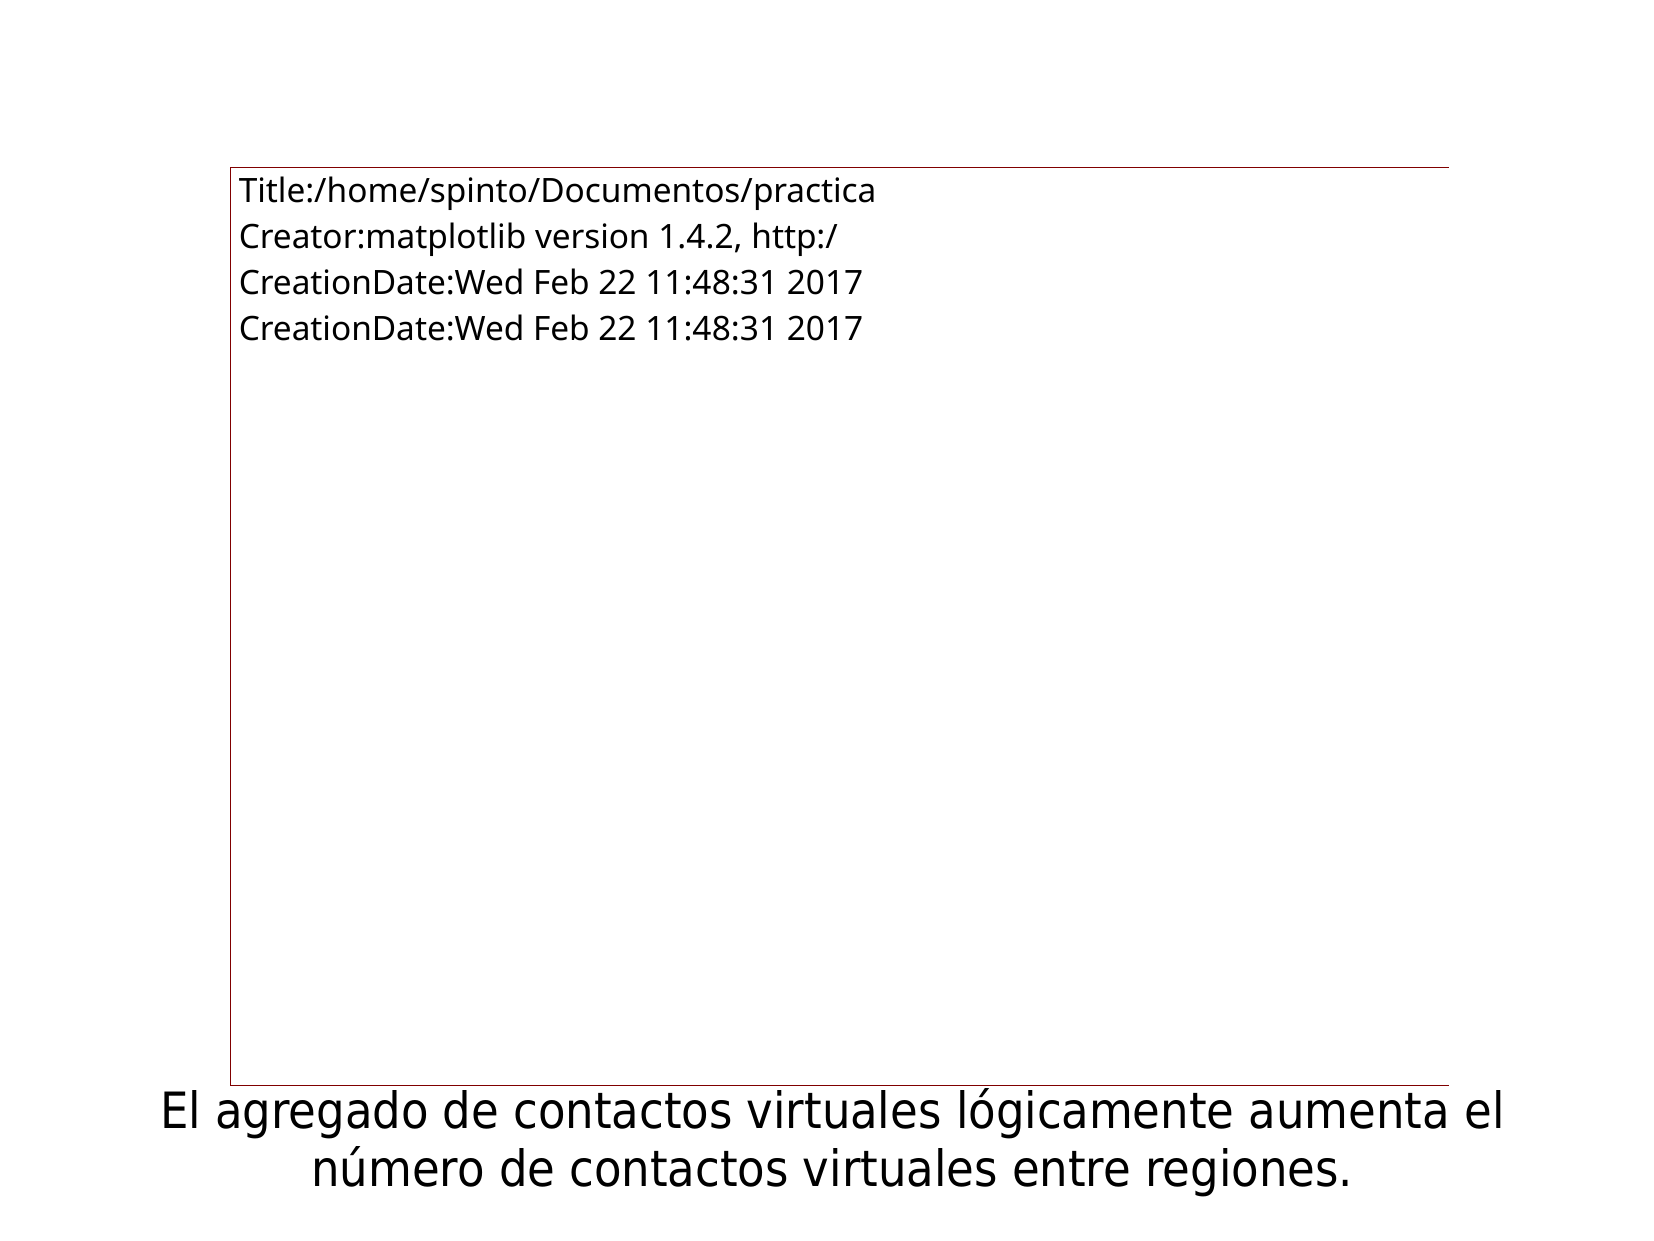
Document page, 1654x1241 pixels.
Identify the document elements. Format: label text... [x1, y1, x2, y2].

text_box El agregado de contactos virtuales lógicamente aumenta el número de contactos virtuales entre regiones. [106, 1074, 1560, 1207]
picture [228, 164, 1449, 1086]
